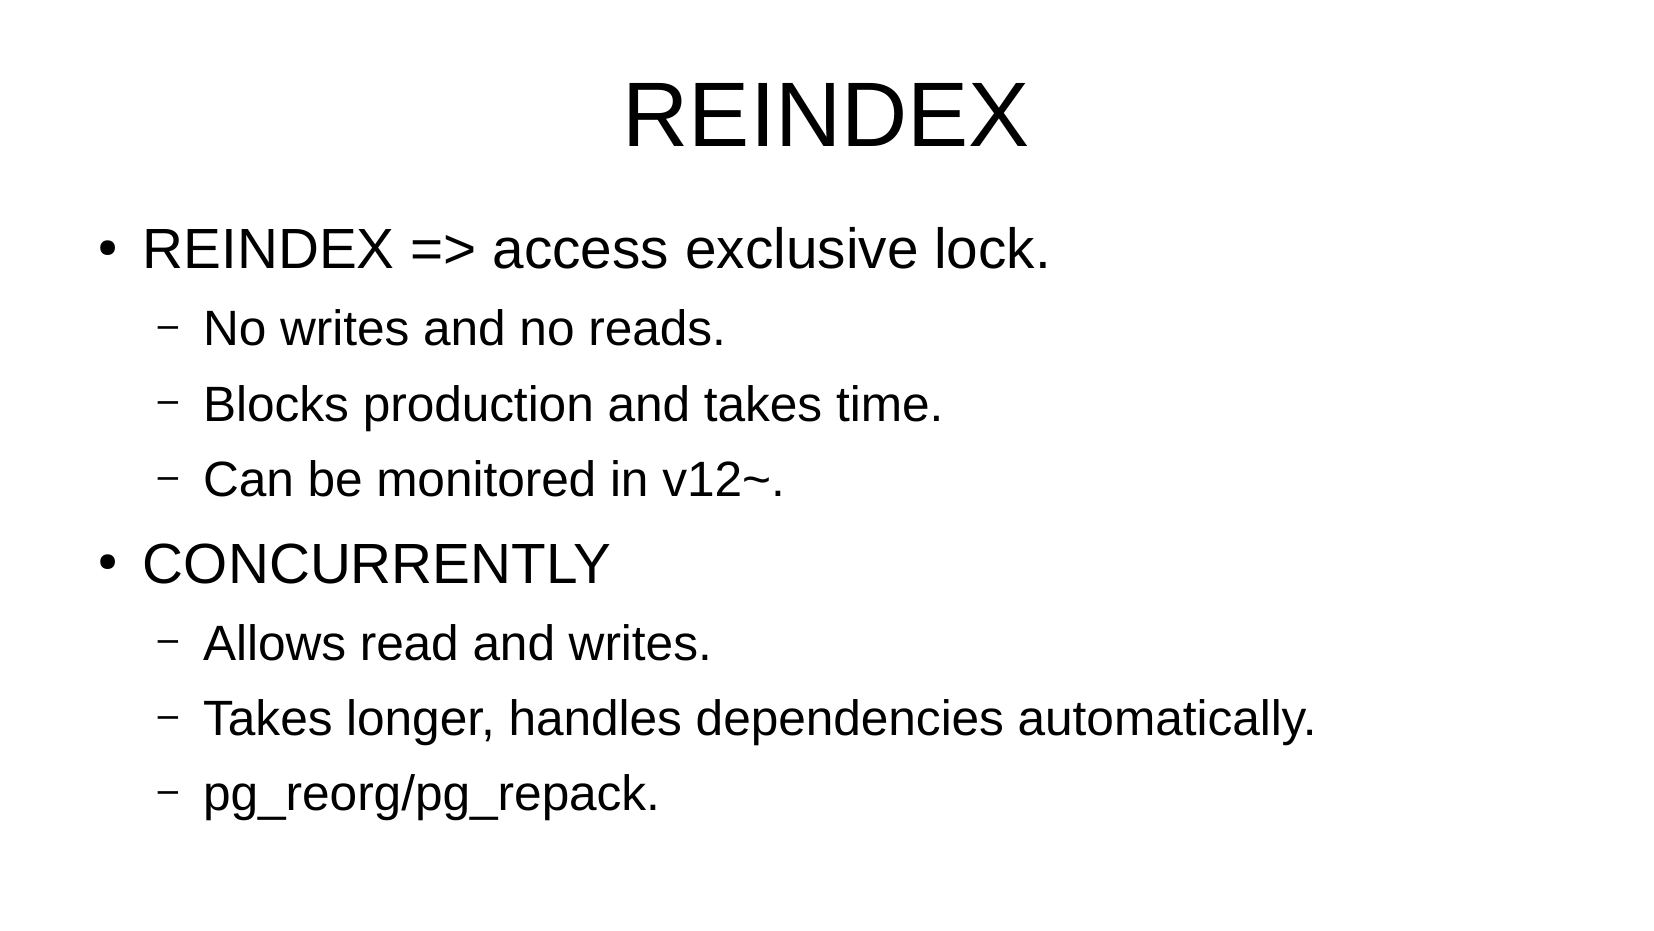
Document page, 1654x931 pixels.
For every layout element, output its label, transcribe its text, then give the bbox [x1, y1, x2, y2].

list REINDEX => access exclusive lock. No writes and no reads. Blocks production and takes time. Can be monitored in v12~. CONCURRENTLY Allows read and writes. Takes longer, handles dependencies automatically. pg_reorg/pg_repack. [82, 217, 1571, 826]
title REINDEX [82, 37, 1571, 193]
